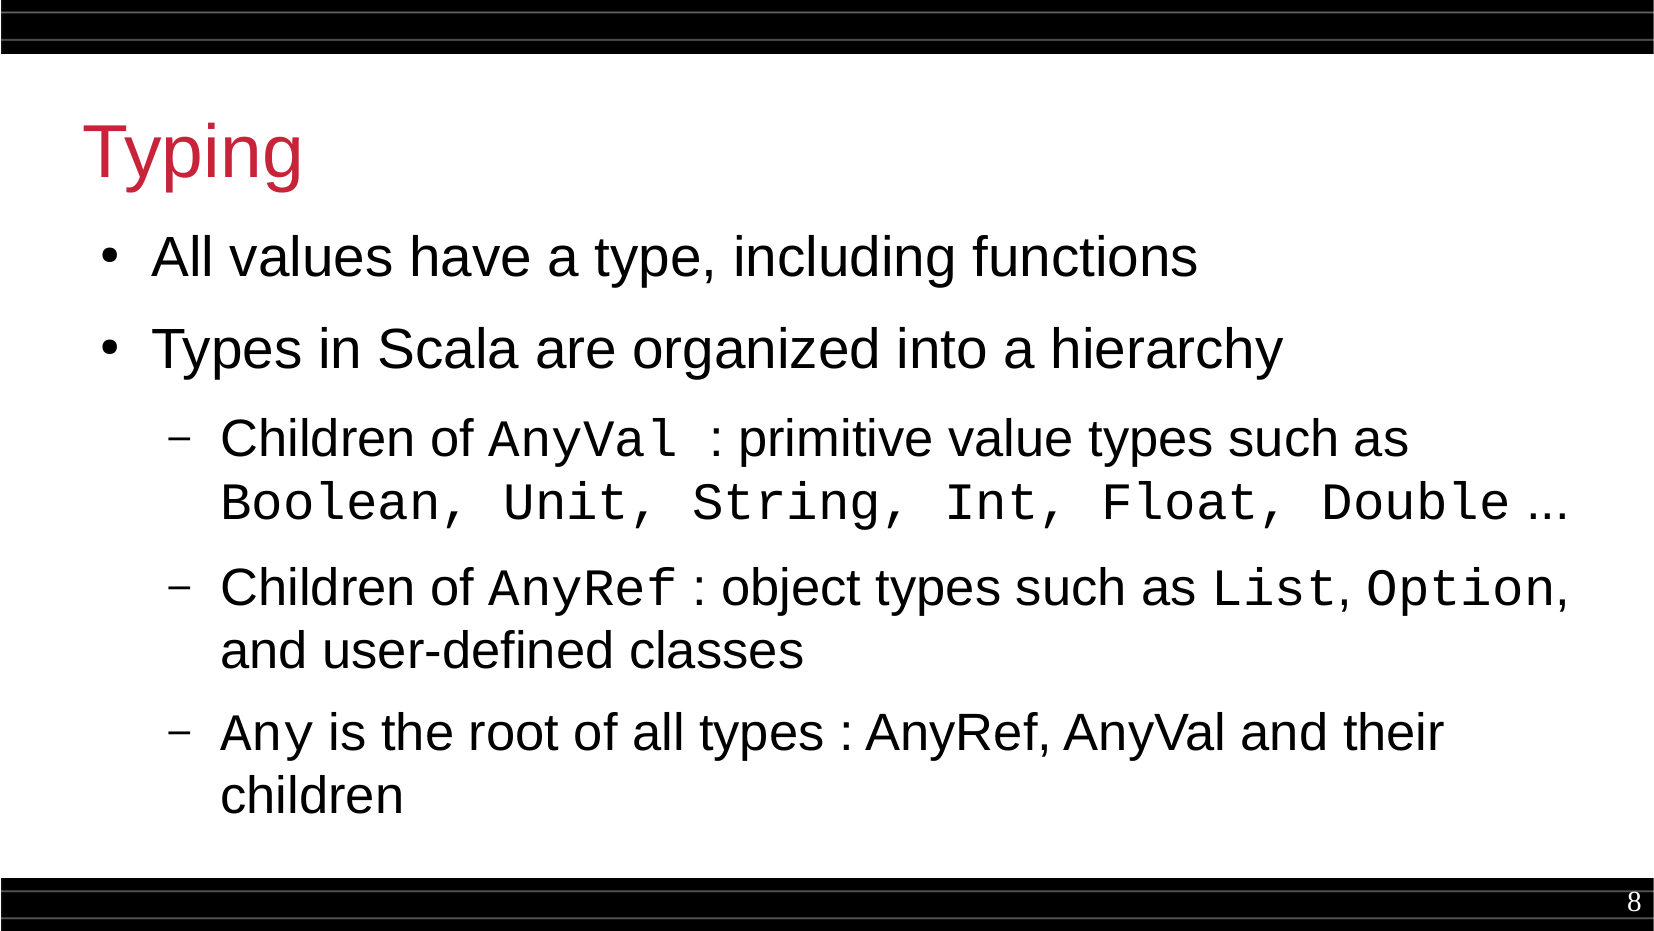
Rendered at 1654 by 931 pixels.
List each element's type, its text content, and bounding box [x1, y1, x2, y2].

title Typing [82, 92, 1571, 211]
list All values have a type, including functions Types in Scala are organized into a hierarchy Children of AnyVal : primitive value types such as Boolean, Unit, String, Int, Float, Double ... Children of AnyRef : object types such as List, Option, and user-defined classes Any is the root of all types : AnyRef, AnyVal and their children [82, 225, 1571, 856]
picture [1, 0, 1654, 54]
picture [1, 878, 1654, 931]
